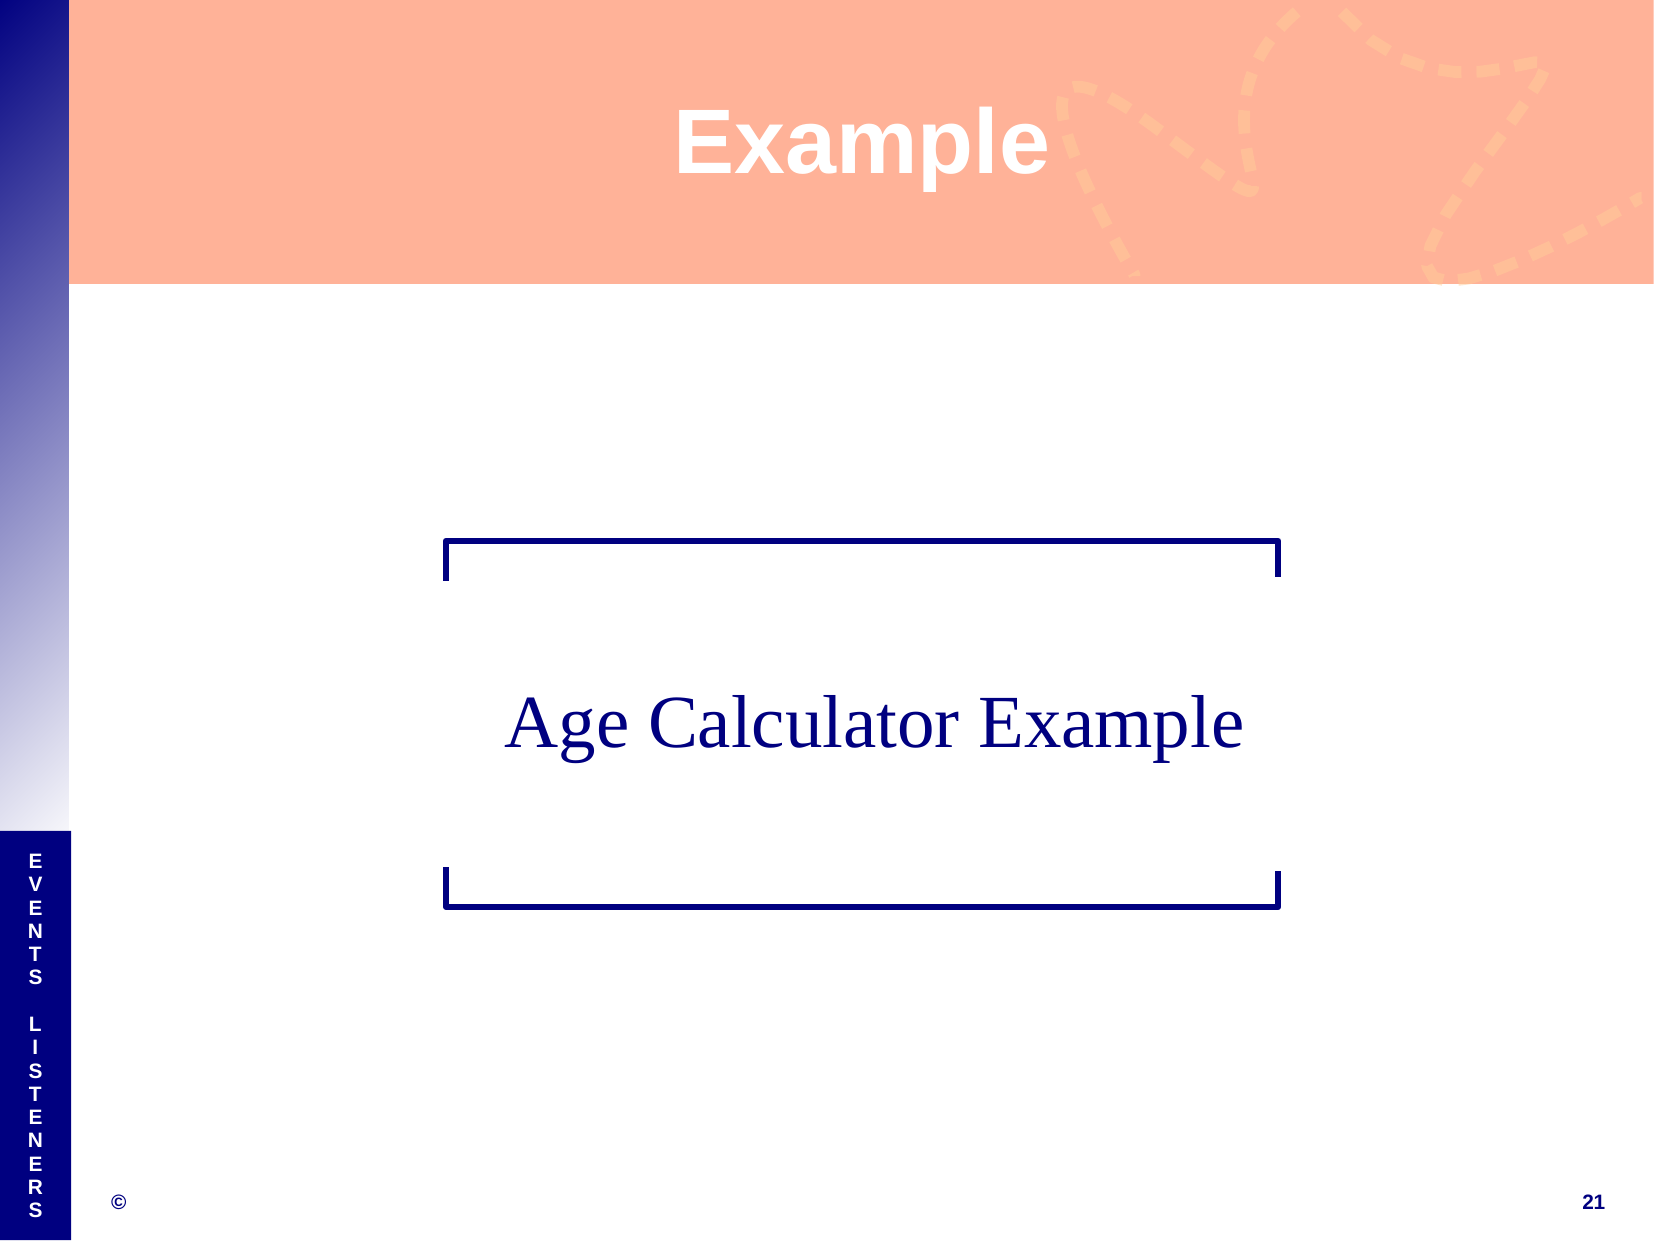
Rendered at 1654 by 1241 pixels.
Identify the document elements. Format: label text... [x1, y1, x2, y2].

text_box Age Calculator Example [461, 513, 1263, 931]
text_box E V E N T S L I S T E N E R S [0, 831, 71, 1241]
title Example [70, 37, 1654, 246]
